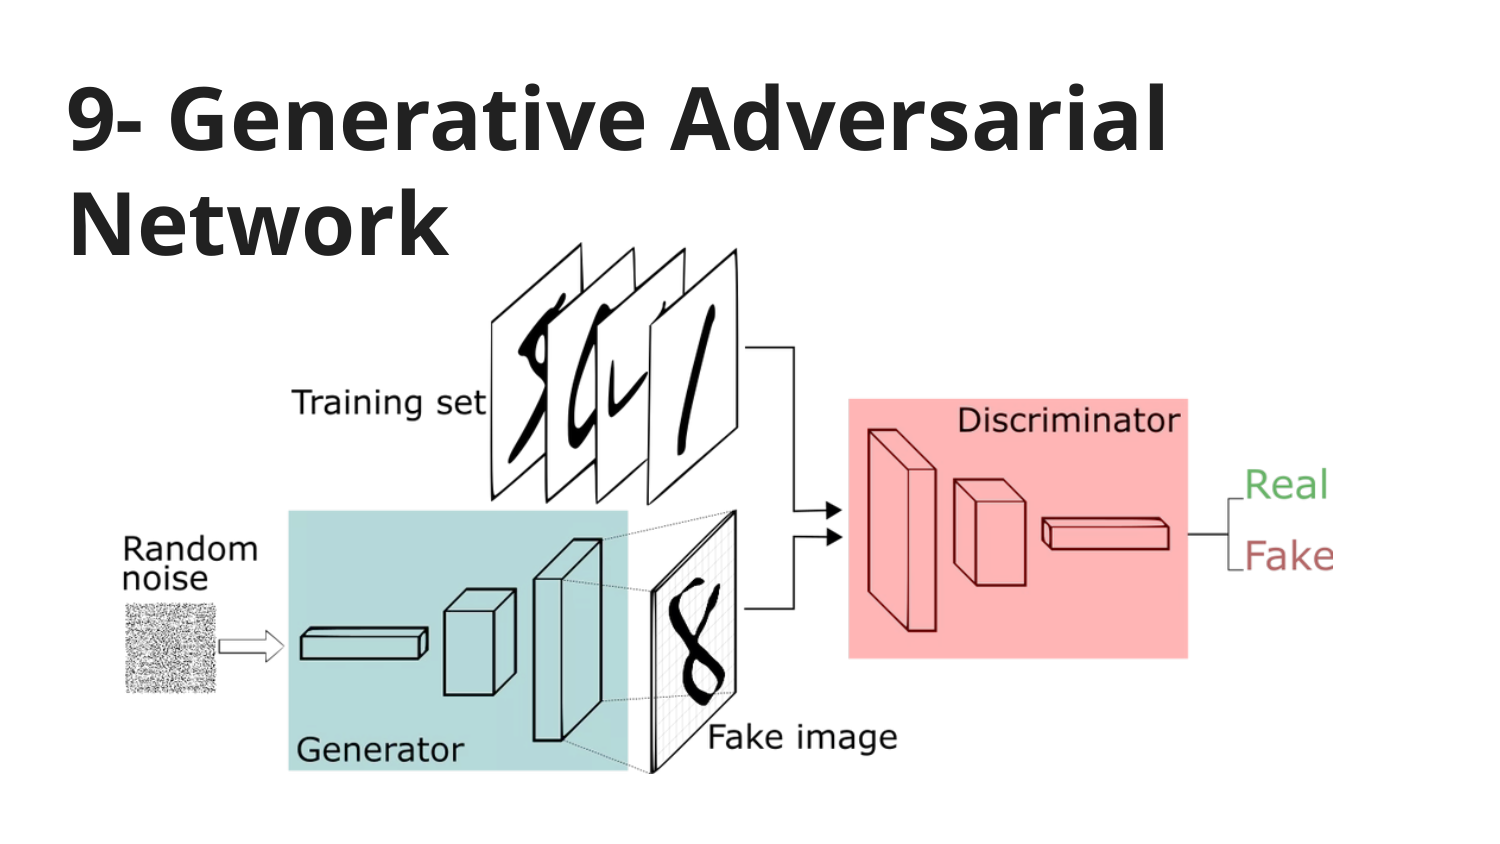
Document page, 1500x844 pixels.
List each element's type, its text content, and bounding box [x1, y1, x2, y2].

picture [117, 242, 1333, 774]
title 9- Generative Adversarial Network [51, 48, 1449, 180]
